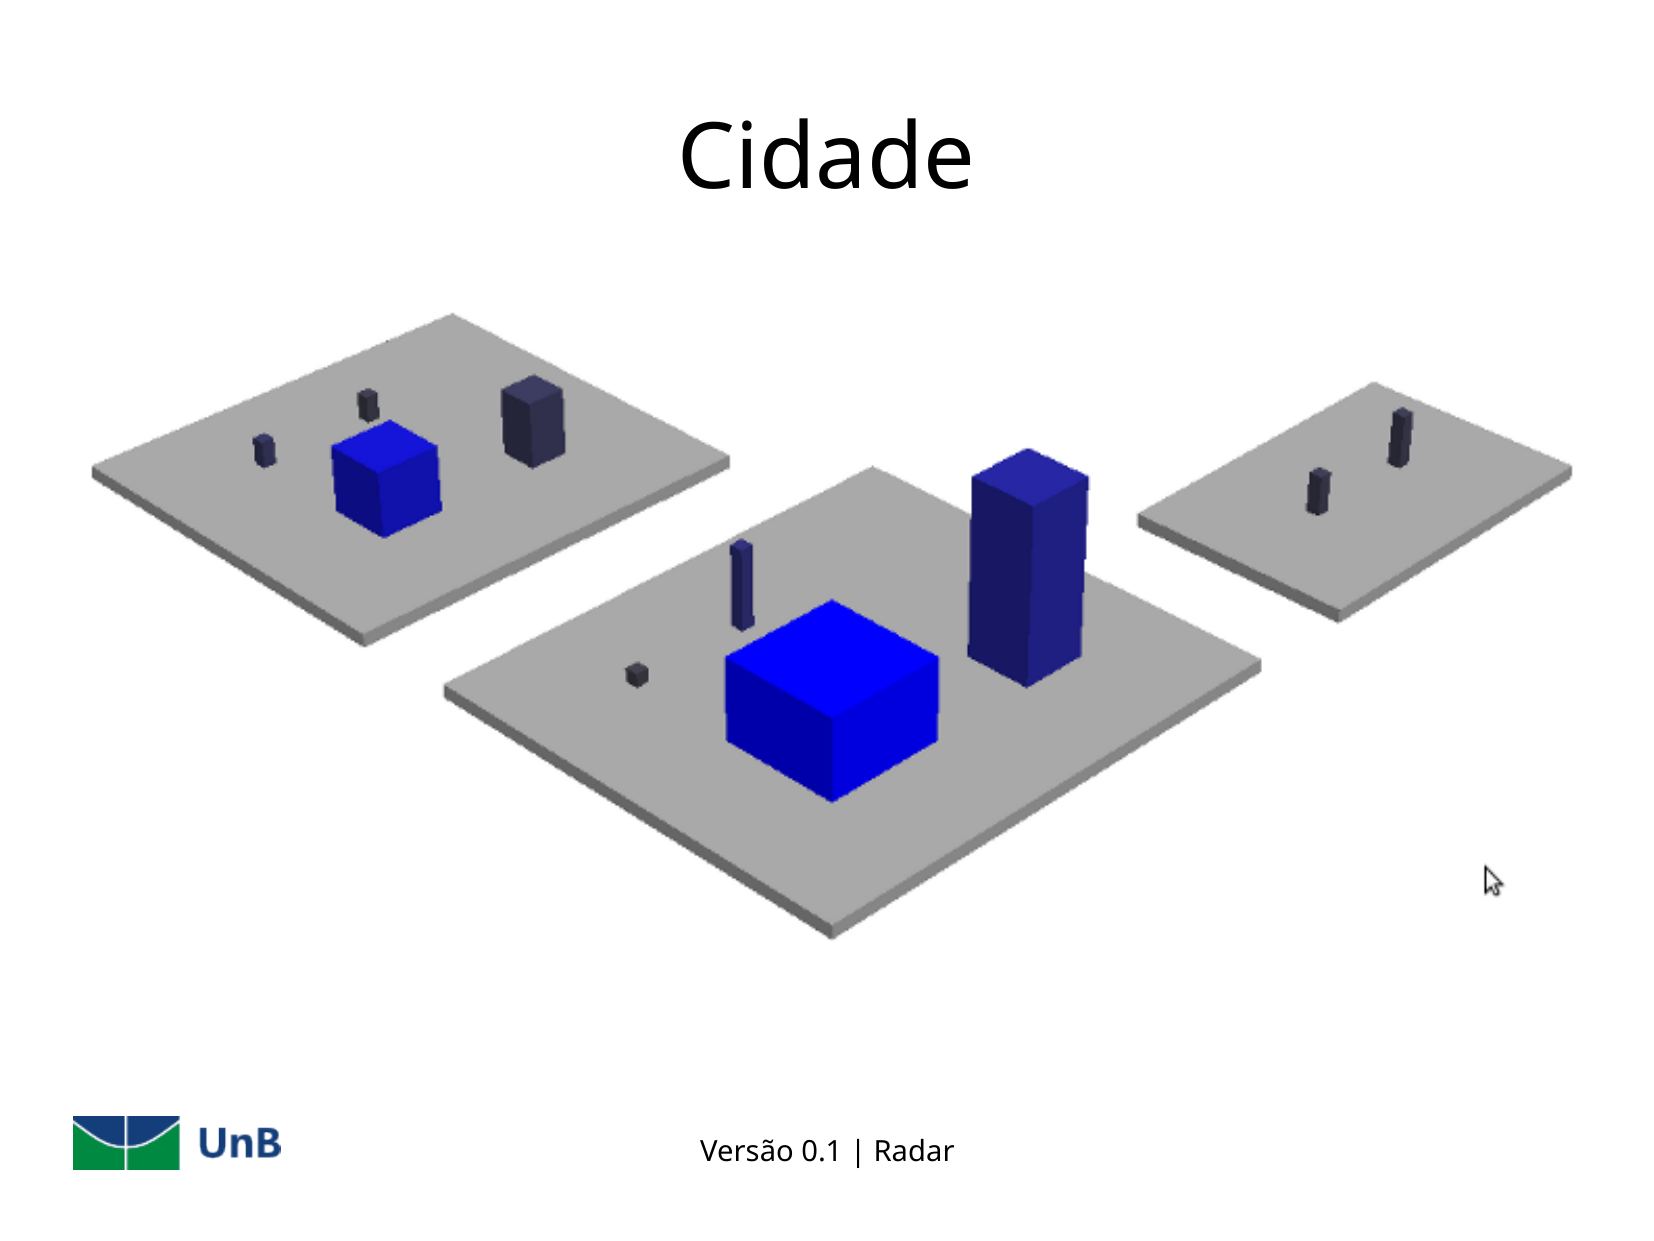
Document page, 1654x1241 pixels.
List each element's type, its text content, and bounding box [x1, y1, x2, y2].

title Cidade [82, 49, 1571, 257]
picture [80, 297, 1585, 950]
picture [73, 1116, 281, 1170]
